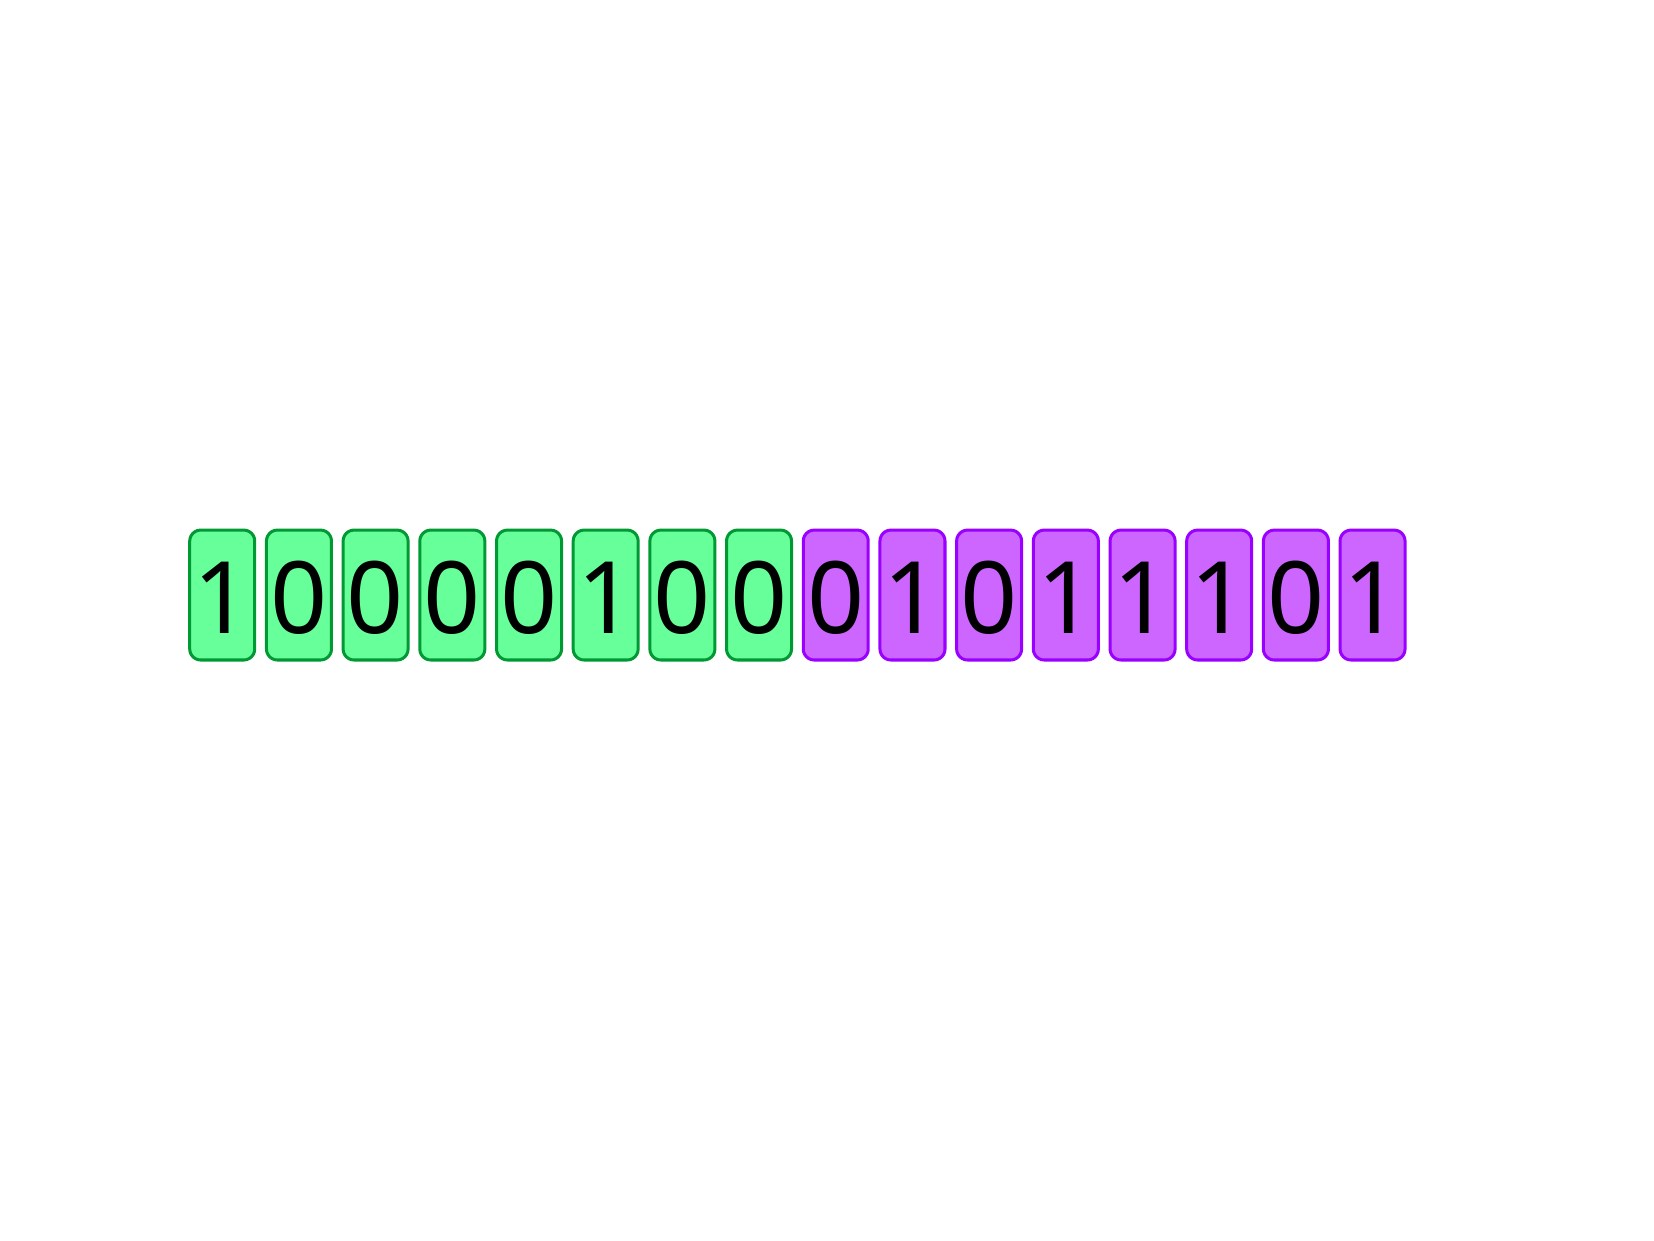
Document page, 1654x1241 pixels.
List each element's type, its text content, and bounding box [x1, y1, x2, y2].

text_box 1 [1033, 530, 1099, 661]
text_box 0 [1263, 530, 1329, 661]
text_box 0 [419, 530, 485, 661]
text_box 1 [573, 530, 639, 661]
text_box 0 [266, 530, 332, 661]
text_box 0 [343, 530, 409, 661]
text_box 0 [803, 530, 869, 661]
text_box 1 [879, 530, 946, 661]
text_box 0 [726, 530, 792, 661]
text_box 1 [1340, 530, 1406, 661]
text_box 0 [496, 530, 562, 661]
text_box 1 [1186, 530, 1252, 661]
text_box 1 [1110, 530, 1176, 661]
text_box 0 [956, 530, 1022, 661]
text_box 1 [189, 530, 255, 661]
text_box 0 [649, 530, 715, 661]
